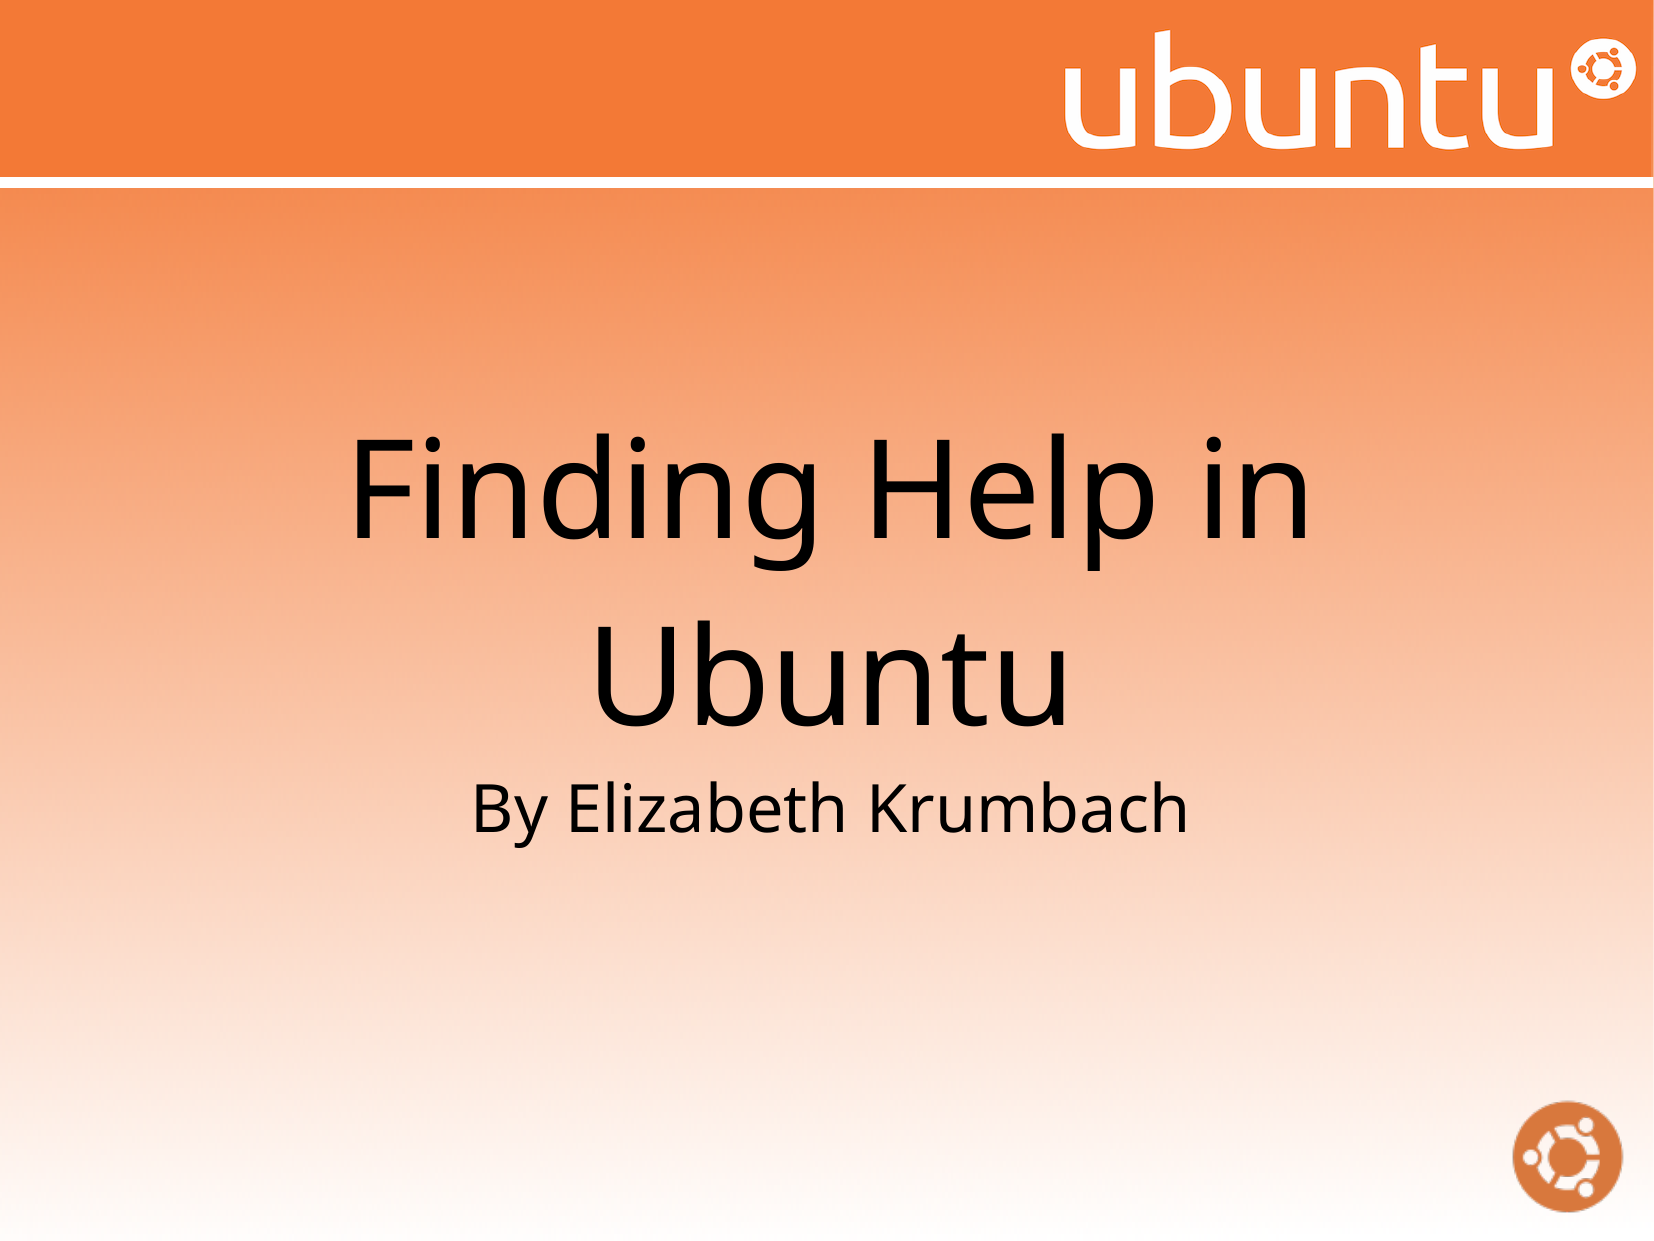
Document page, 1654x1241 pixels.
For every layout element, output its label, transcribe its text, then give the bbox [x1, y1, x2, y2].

title Finding Help in Ubuntu [86, 418, 1576, 712]
subtitle By Elizabeth Krumbach [86, 712, 1576, 901]
picture [0, 0, 1654, 1241]
